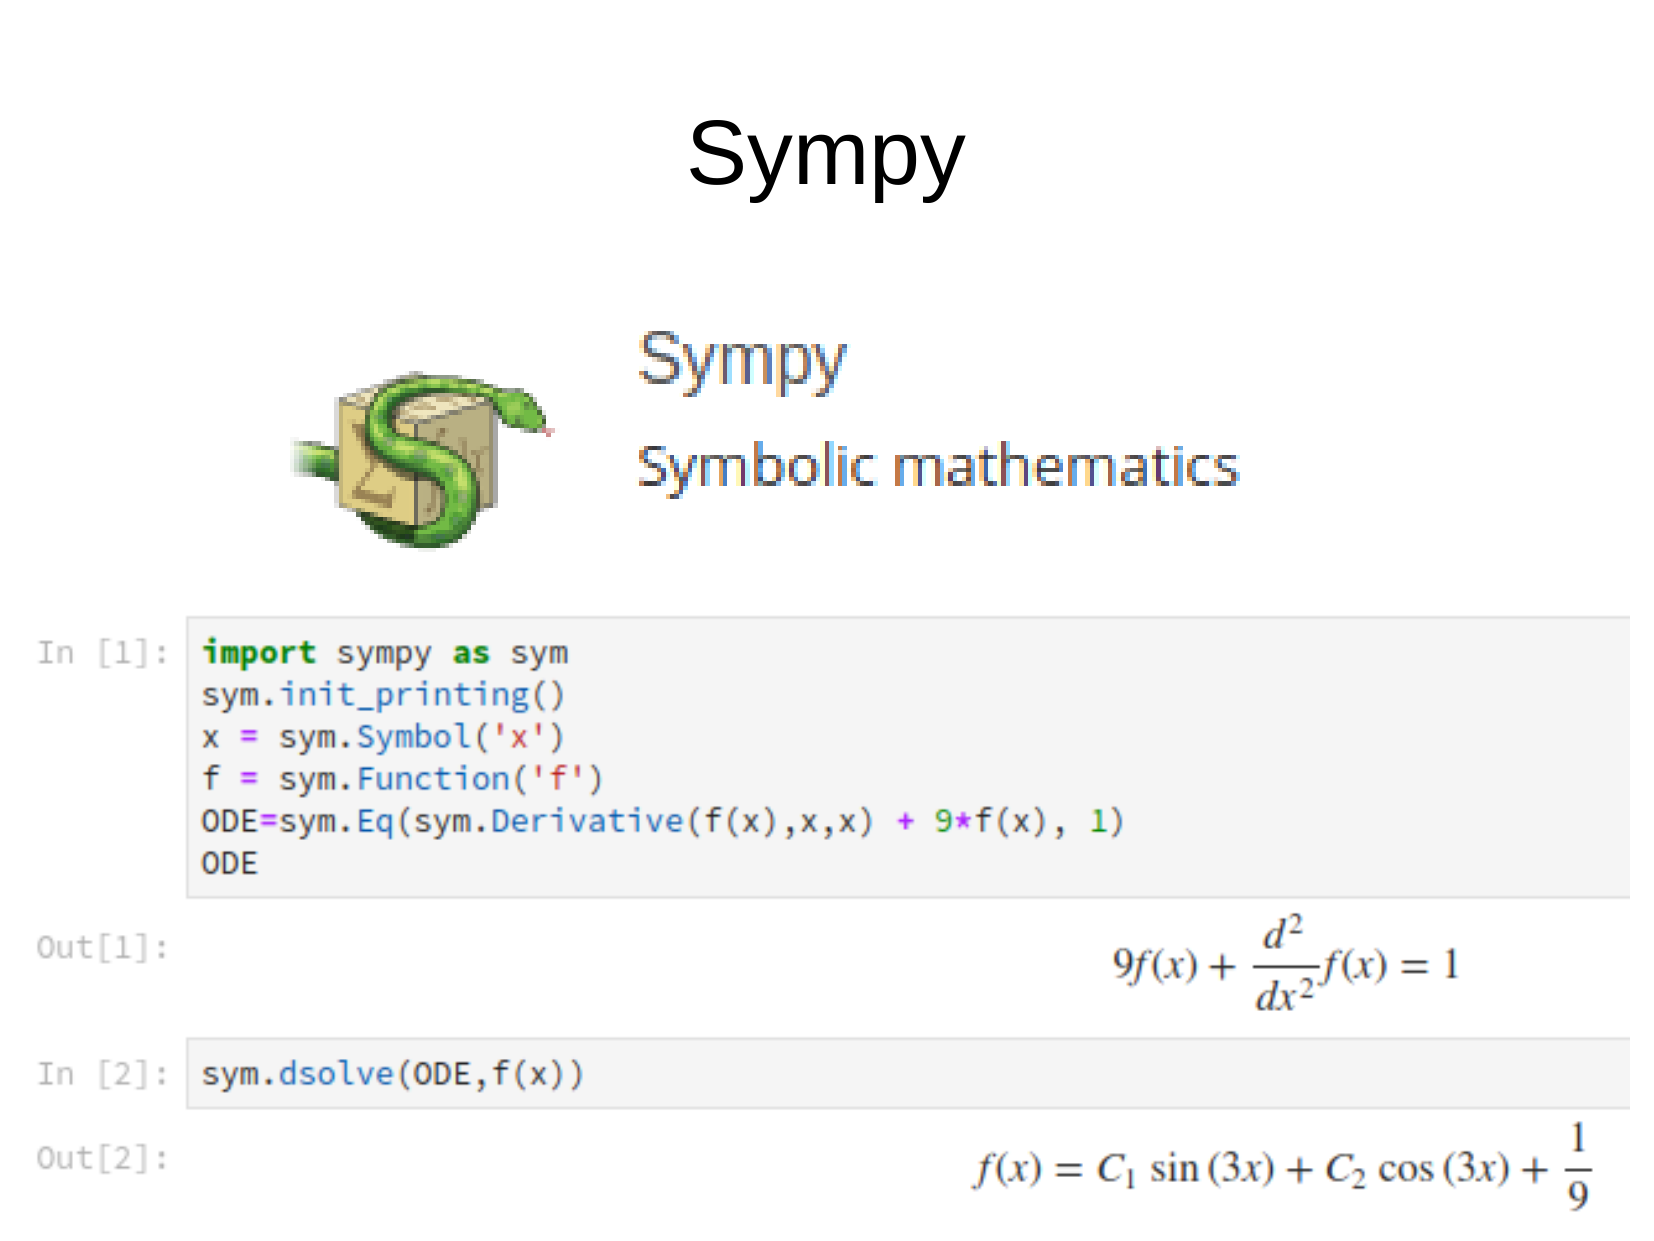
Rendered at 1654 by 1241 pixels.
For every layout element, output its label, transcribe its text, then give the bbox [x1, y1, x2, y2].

picture [21, 602, 1630, 1229]
picture [233, 287, 1276, 579]
title Sympy [82, 49, 1571, 257]
